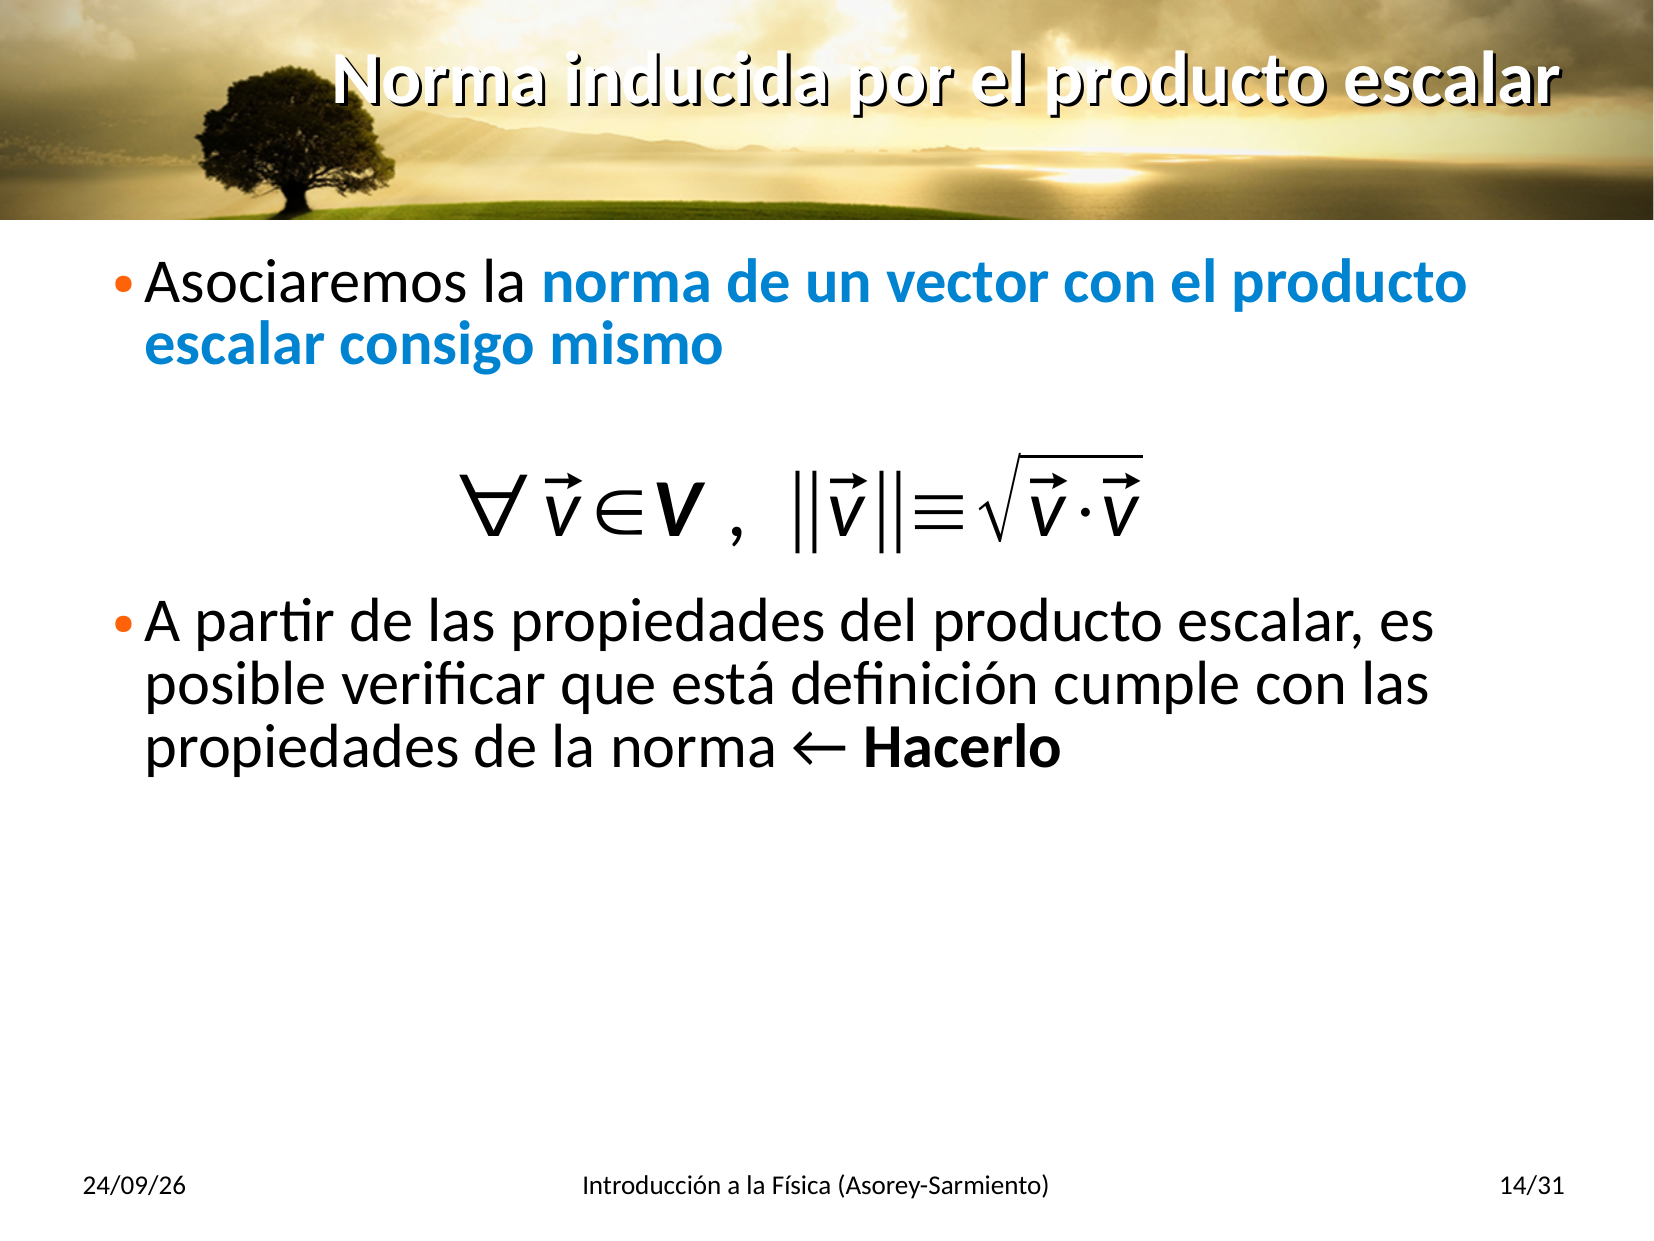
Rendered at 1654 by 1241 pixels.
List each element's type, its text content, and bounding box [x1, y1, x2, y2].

title Norma inducida por el producto escalar [75, 19, 1564, 151]
chart [450, 450, 1151, 559]
list Asociaremos la norma de un vector con el producto escalar consigo mismo A partir de las propiedades del producto escalar, es posible verificar que está definición cumple con las propiedades de la norma ← Hacerlo [82, 255, 1571, 1156]
picture [0, 0, 1654, 220]
